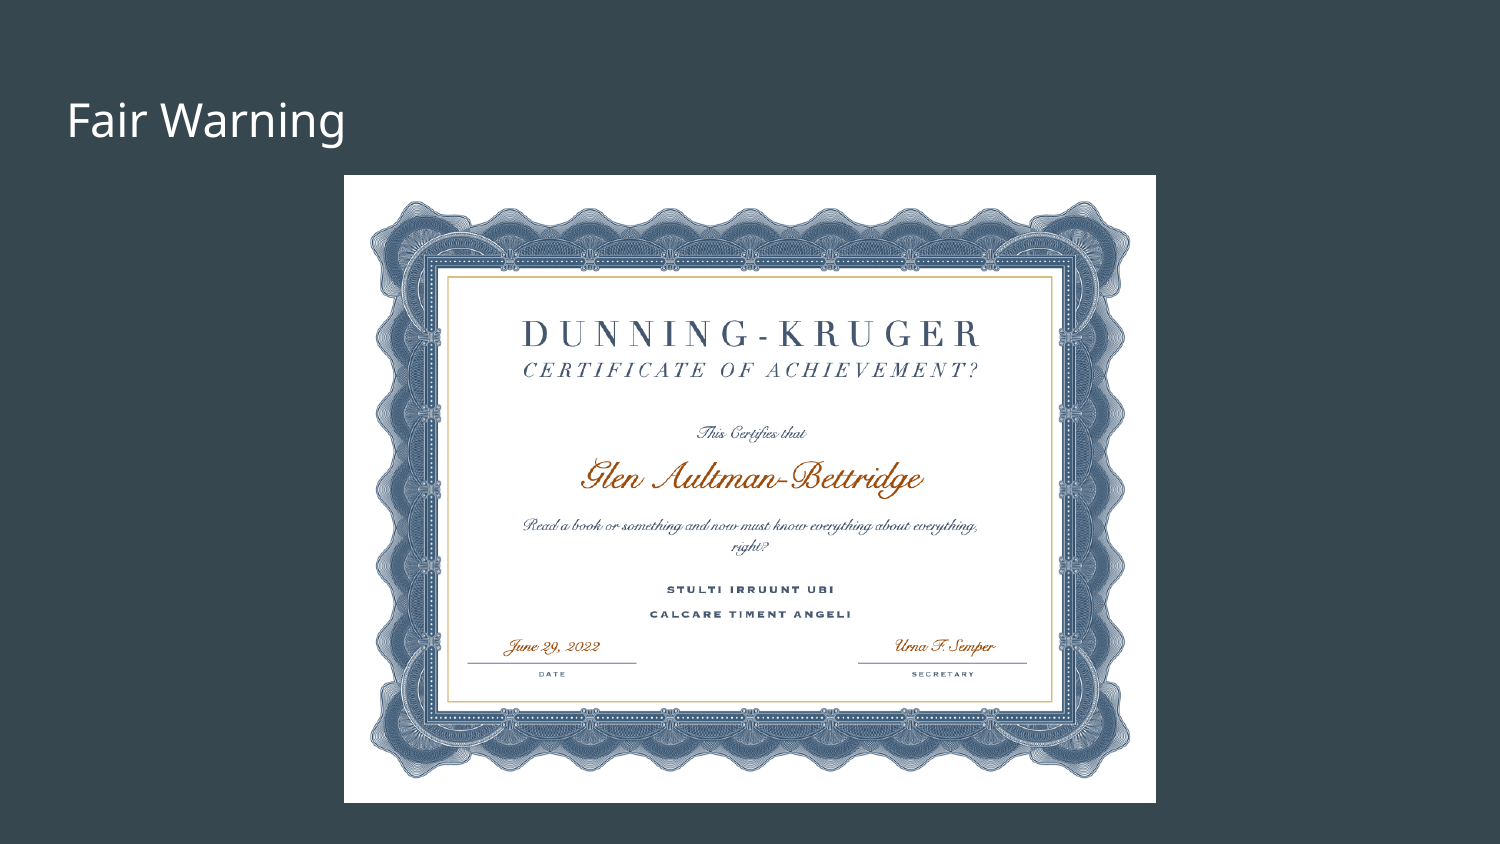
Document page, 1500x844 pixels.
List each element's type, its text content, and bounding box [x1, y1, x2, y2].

title Fair Warning [51, 72, 1449, 167]
picture [344, 175, 1156, 803]
